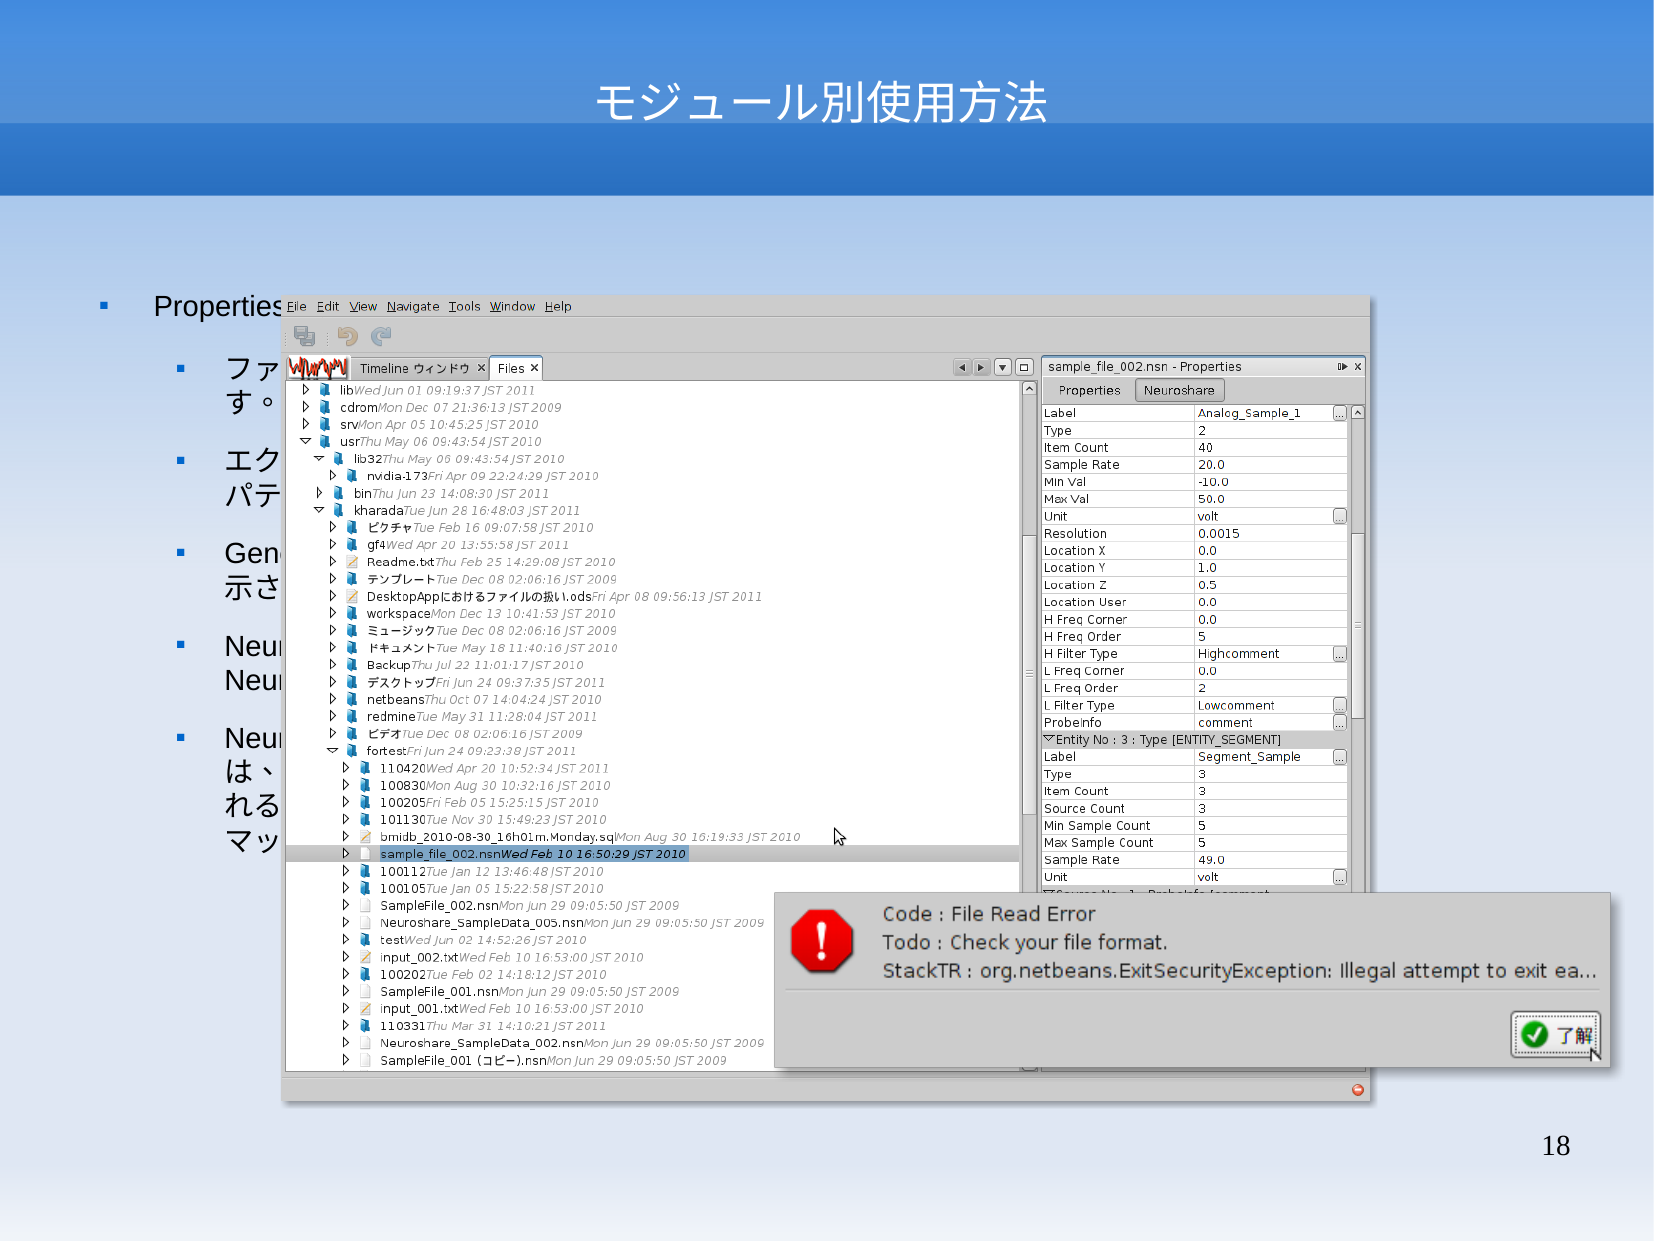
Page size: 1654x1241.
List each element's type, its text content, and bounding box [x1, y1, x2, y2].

title モジュール別使用方法 [76, 0, 1565, 208]
picture [0, 0, 1654, 1241]
list Properties ファイルのプロパティビューアを提供します。 エクスプローラー上で選択した項目のプロパティ情報を表示します。 Generalの項目にはファイルの一般情報が表示されます。 Neuroshareの項目は、選択したファイルがNeuroshareの場合にのみ表示されます。 Neuroshareの項目表示にエラーが出る場合は、ファイルフォーマットにエラーが含まれることが考えられます。ファイルフォーマットを確認してください。 [82, 290, 417, 1109]
